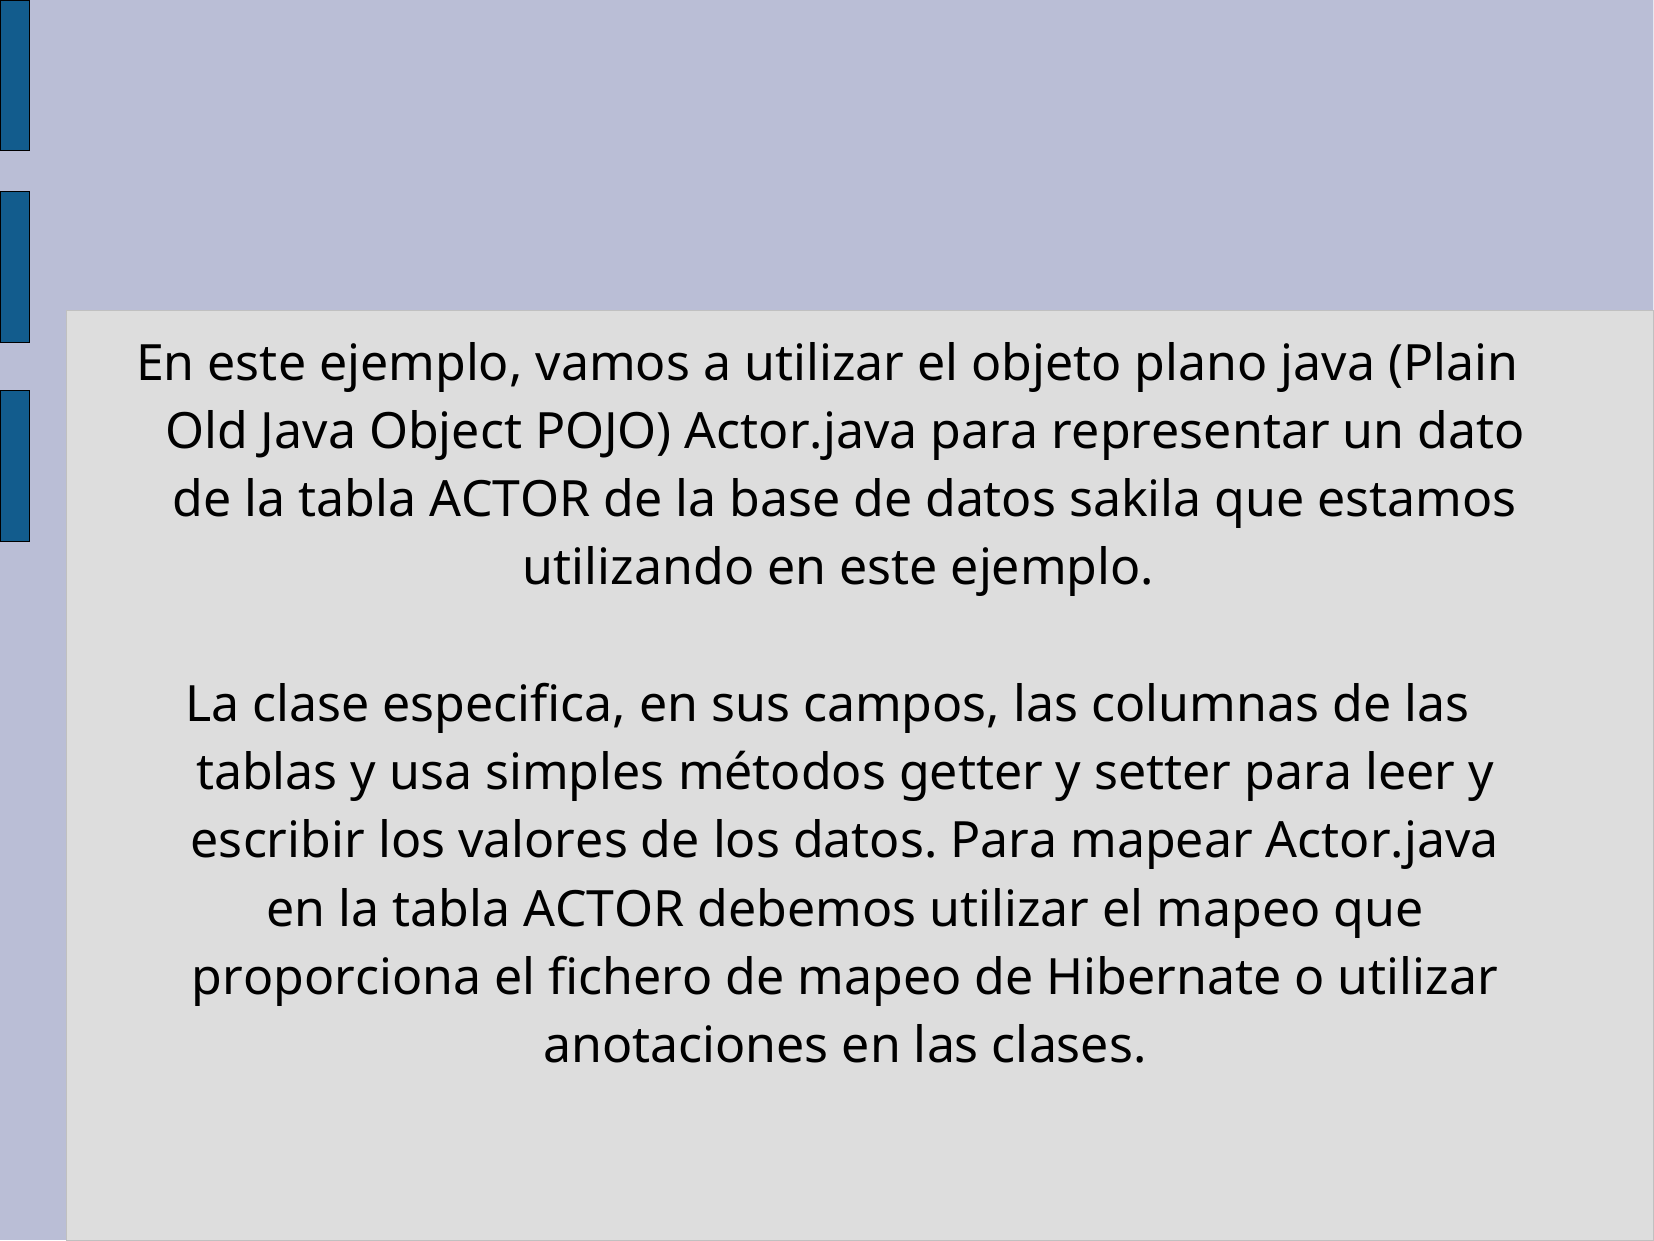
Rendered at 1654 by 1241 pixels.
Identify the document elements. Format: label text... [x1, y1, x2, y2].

subtitle En este ejemplo, vamos a utilizar el objeto plano java (Plain Old Java Object POJO) Actor.java para representar un dato de la tabla ACTOR de la base de datos sakila que estamos utilizando en este ejemplo. La clase especifica, en sus campos, las columnas de las tablas y usa simples métodos getter y setter para leer y escribir los valores de los datos. Para mapear Actor.java en la tabla ACTOR debemos utilizar el mapeo que proporciona el fichero de mapeo de Hibernate o utilizar anotaciones en las clases. [121, 318, 1534, 1086]
